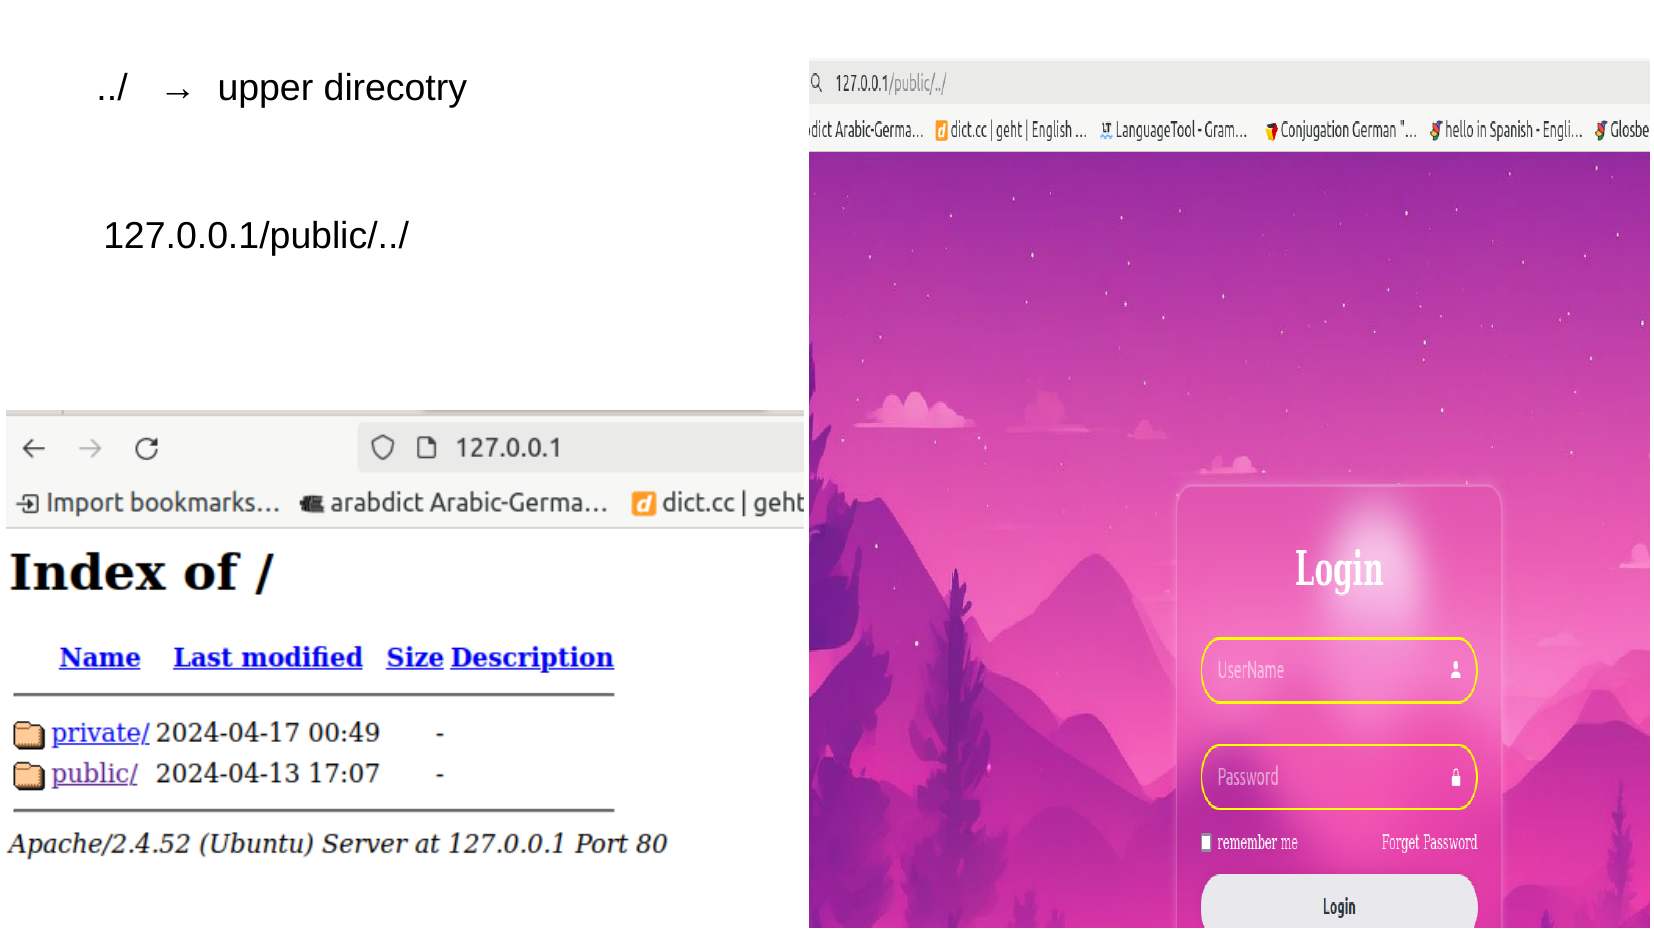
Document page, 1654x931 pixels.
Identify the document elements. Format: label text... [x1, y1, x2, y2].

picture [809, 58, 1650, 928]
text_box ../ → upper direcotry [81, 59, 483, 116]
picture [6, 410, 804, 922]
text_box 127.0.0.1/public/../ [88, 206, 425, 264]
